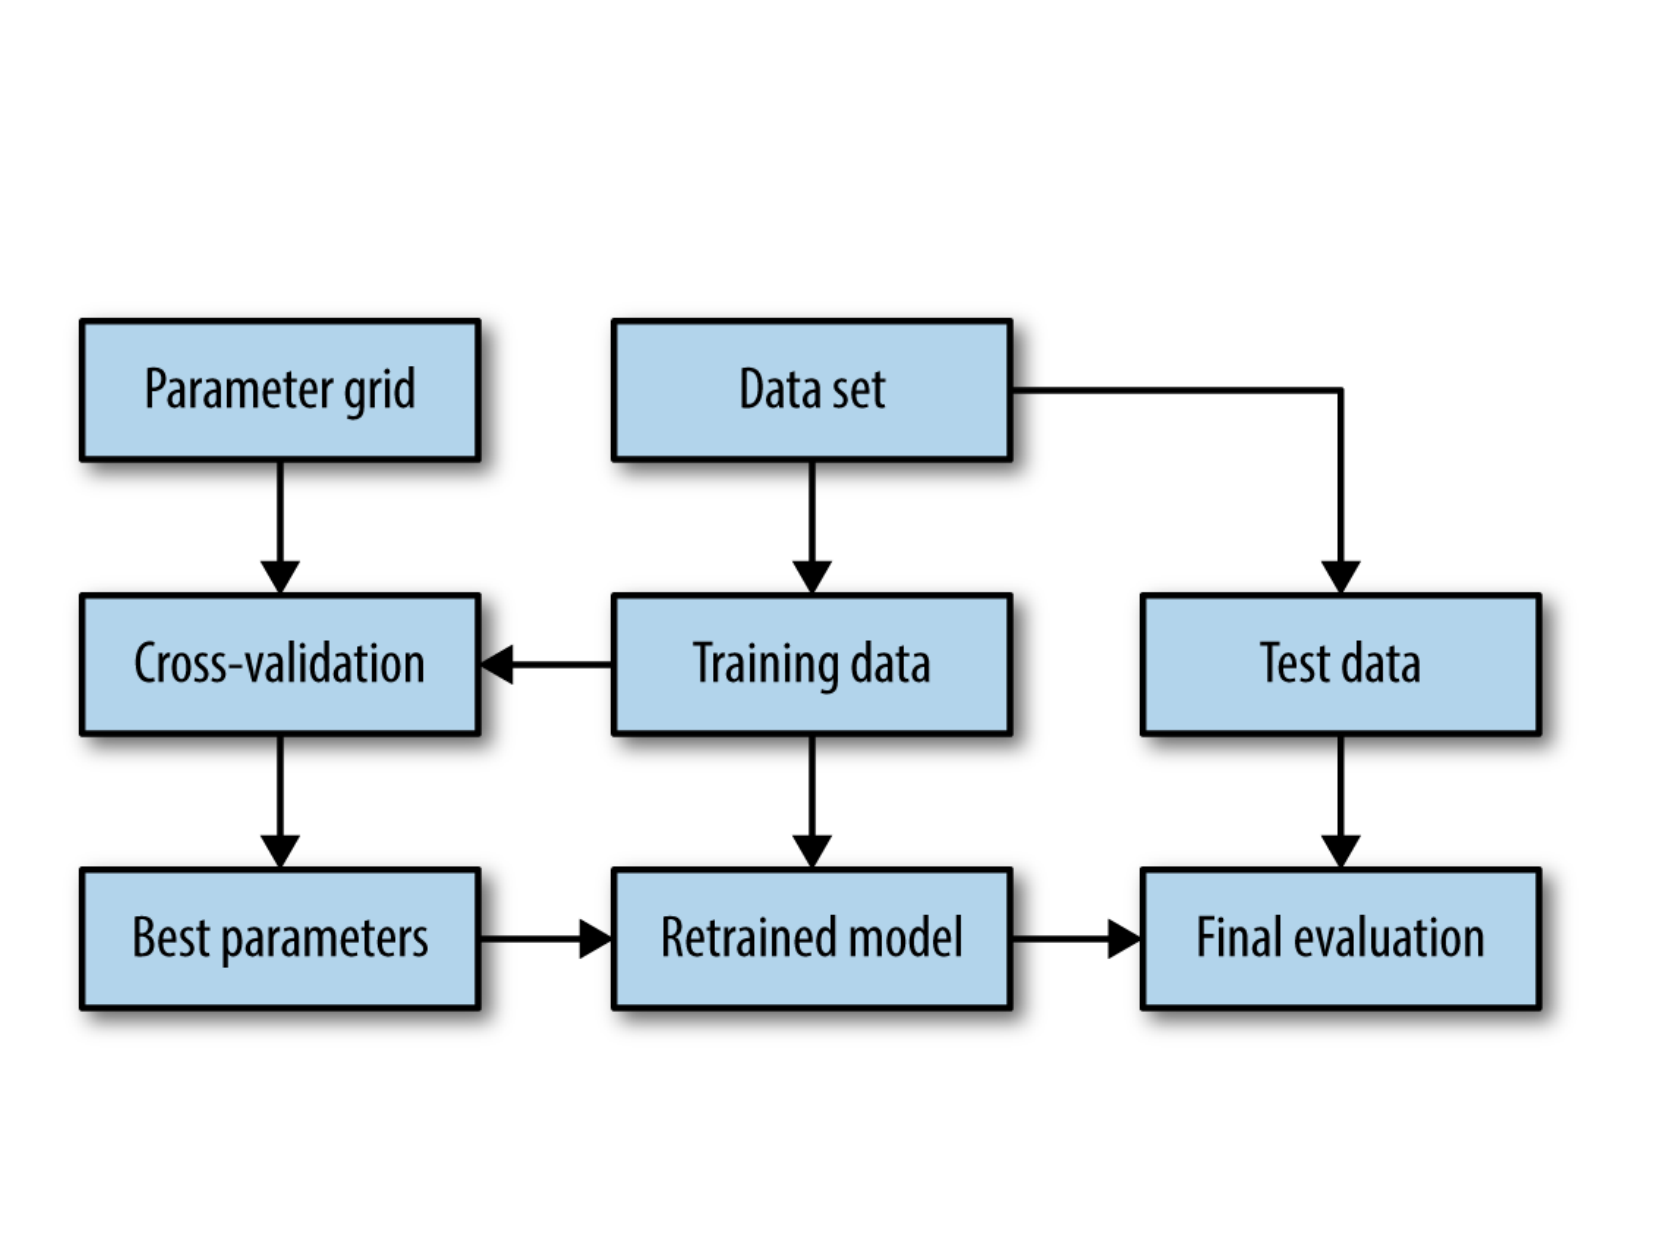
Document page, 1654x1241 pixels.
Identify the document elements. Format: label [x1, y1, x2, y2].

picture [60, 299, 1581, 1051]
